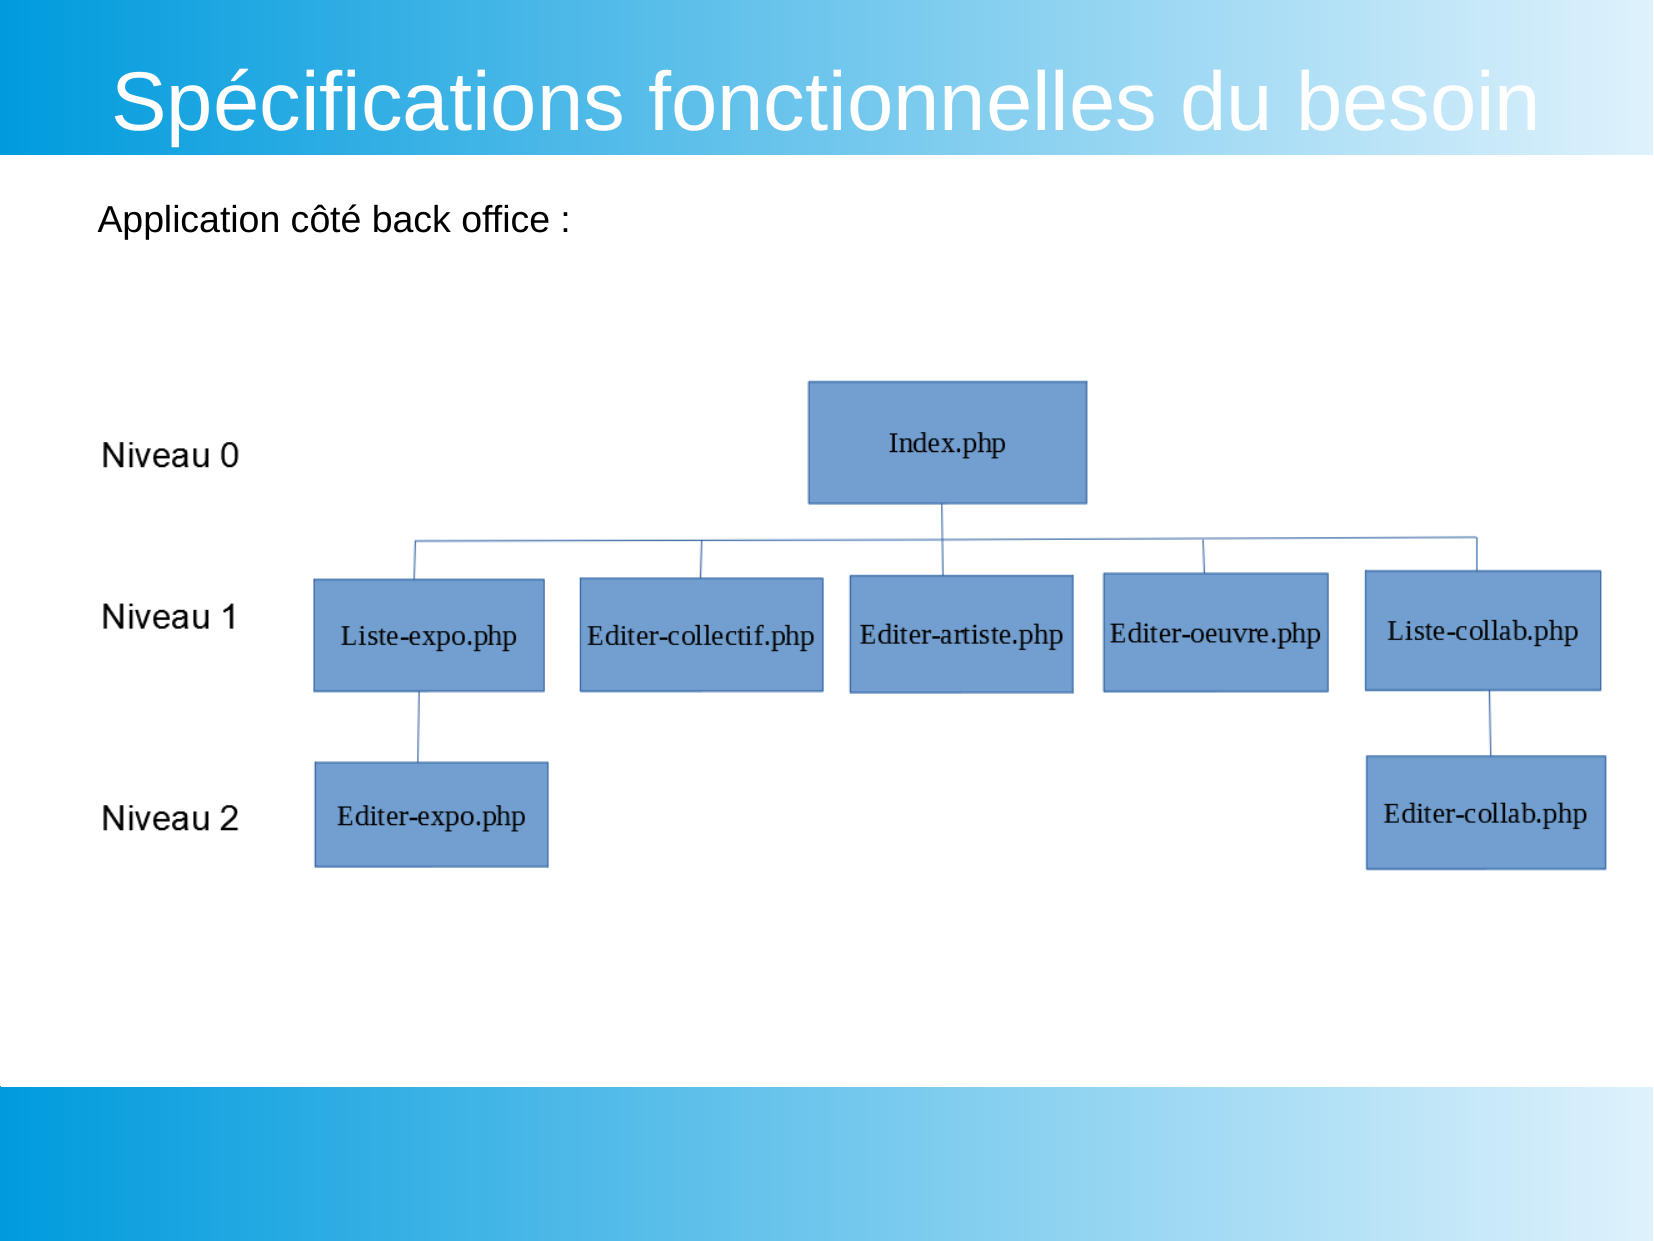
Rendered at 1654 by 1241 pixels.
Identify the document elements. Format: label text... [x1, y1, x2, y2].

title Spécifications fonctionnelles du besoin [82, 49, 1571, 155]
text_box Application côté back office : [82, 191, 1028, 249]
picture [1, 282, 1654, 1241]
